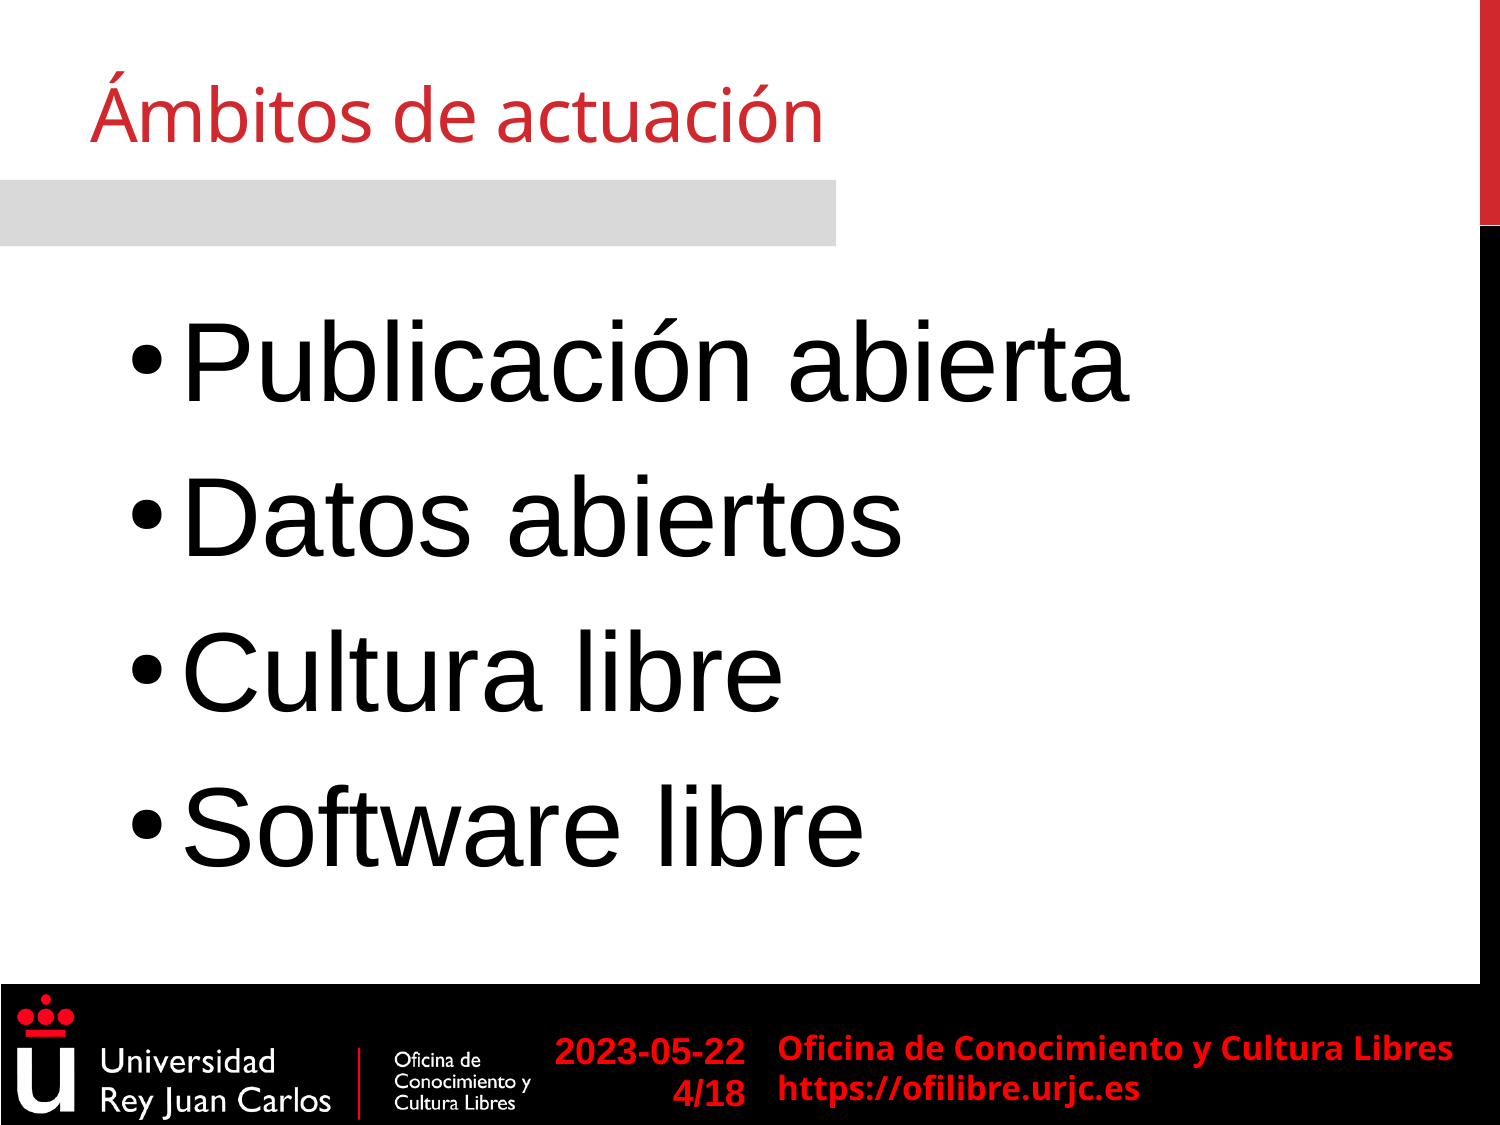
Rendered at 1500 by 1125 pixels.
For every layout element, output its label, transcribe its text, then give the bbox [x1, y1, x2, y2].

text_box Ámbitos de actuación [0, 24, 1326, 172]
title [75, 15, 1425, 172]
picture [17, 994, 531, 1120]
list Publicación abierta Datos abiertos Cultura libre Software libre [94, 292, 1412, 912]
